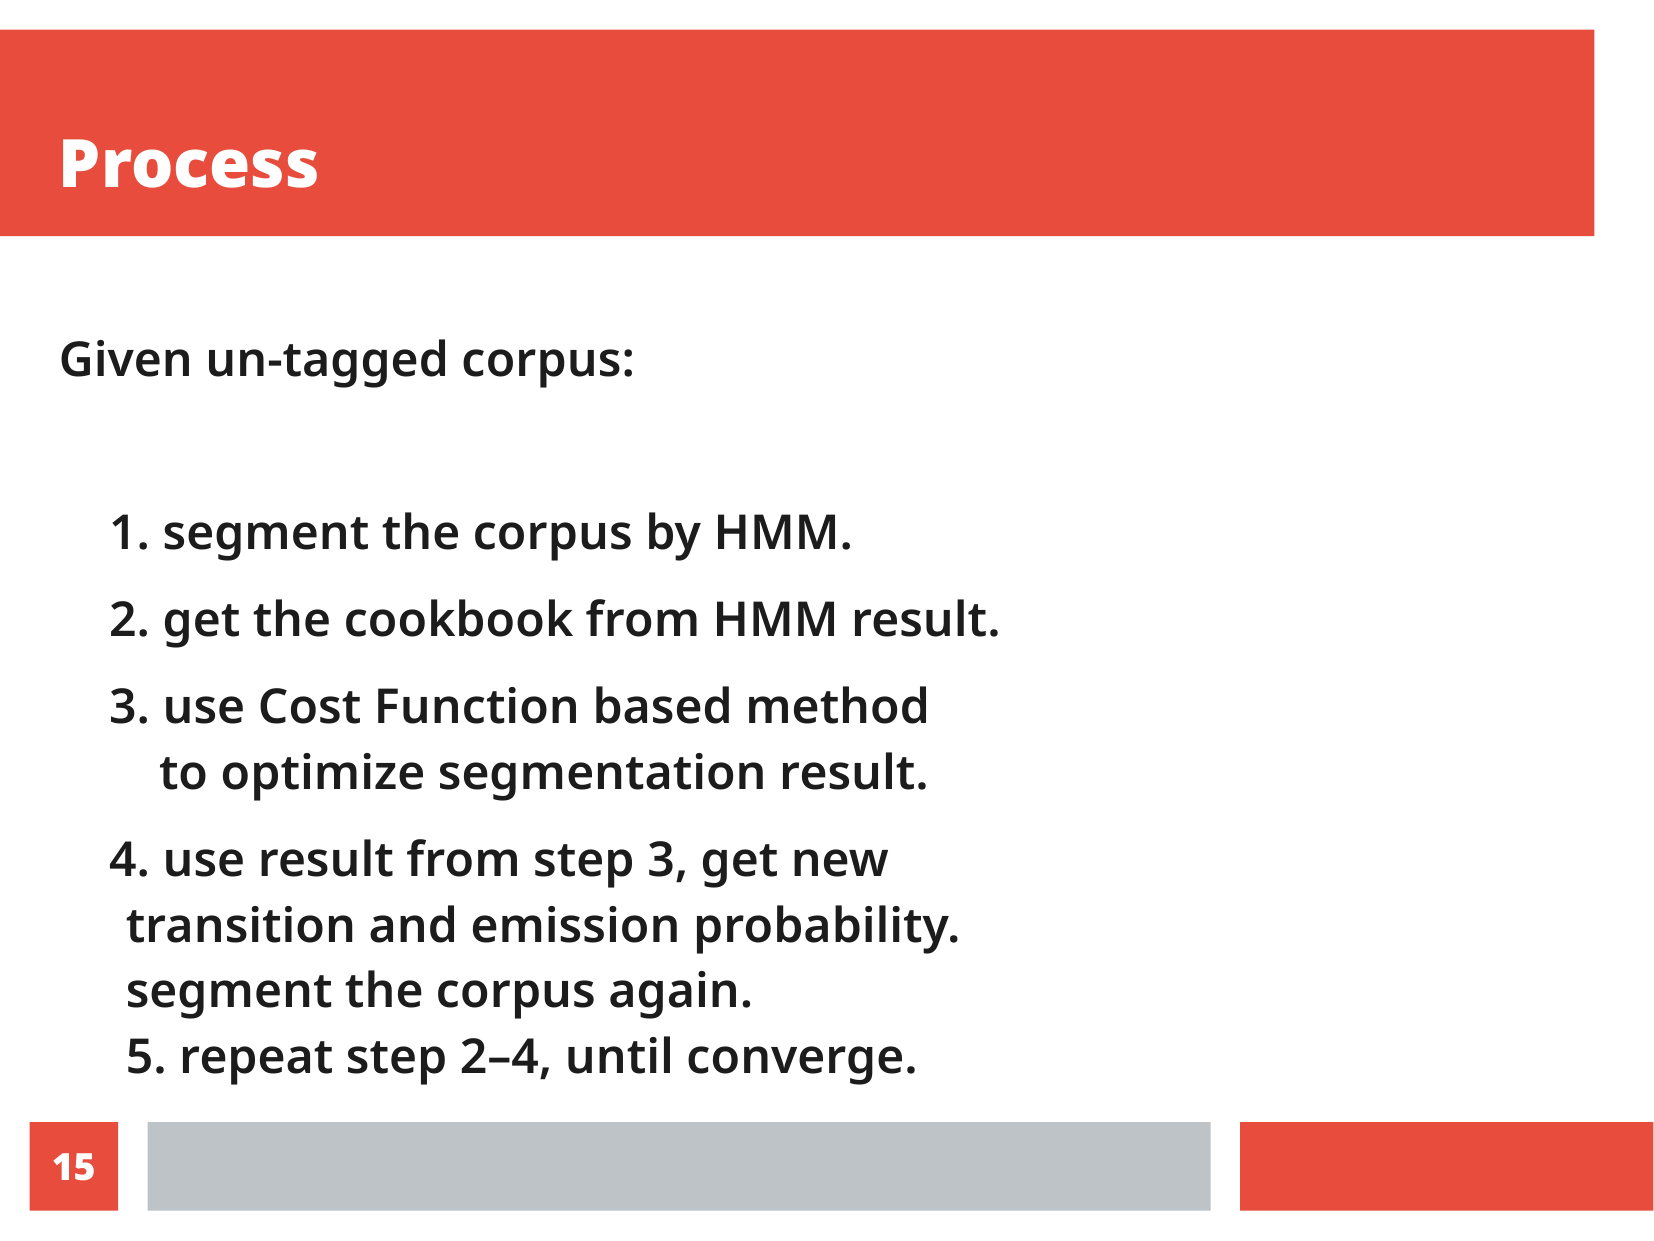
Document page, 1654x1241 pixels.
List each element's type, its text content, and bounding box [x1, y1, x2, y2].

list Given un-tagged corpus: 1. segment the corpus by HMM. 2. get the cookbook from HMM result. 3. use Cost Function based method to optimize segmentation result. 4. use result from step 3, get new transition and emission probability. segment the corpus again. 5. repeat step 2–4, until converge. [59, 324, 1565, 1093]
title Process [59, 59, 1595, 207]
